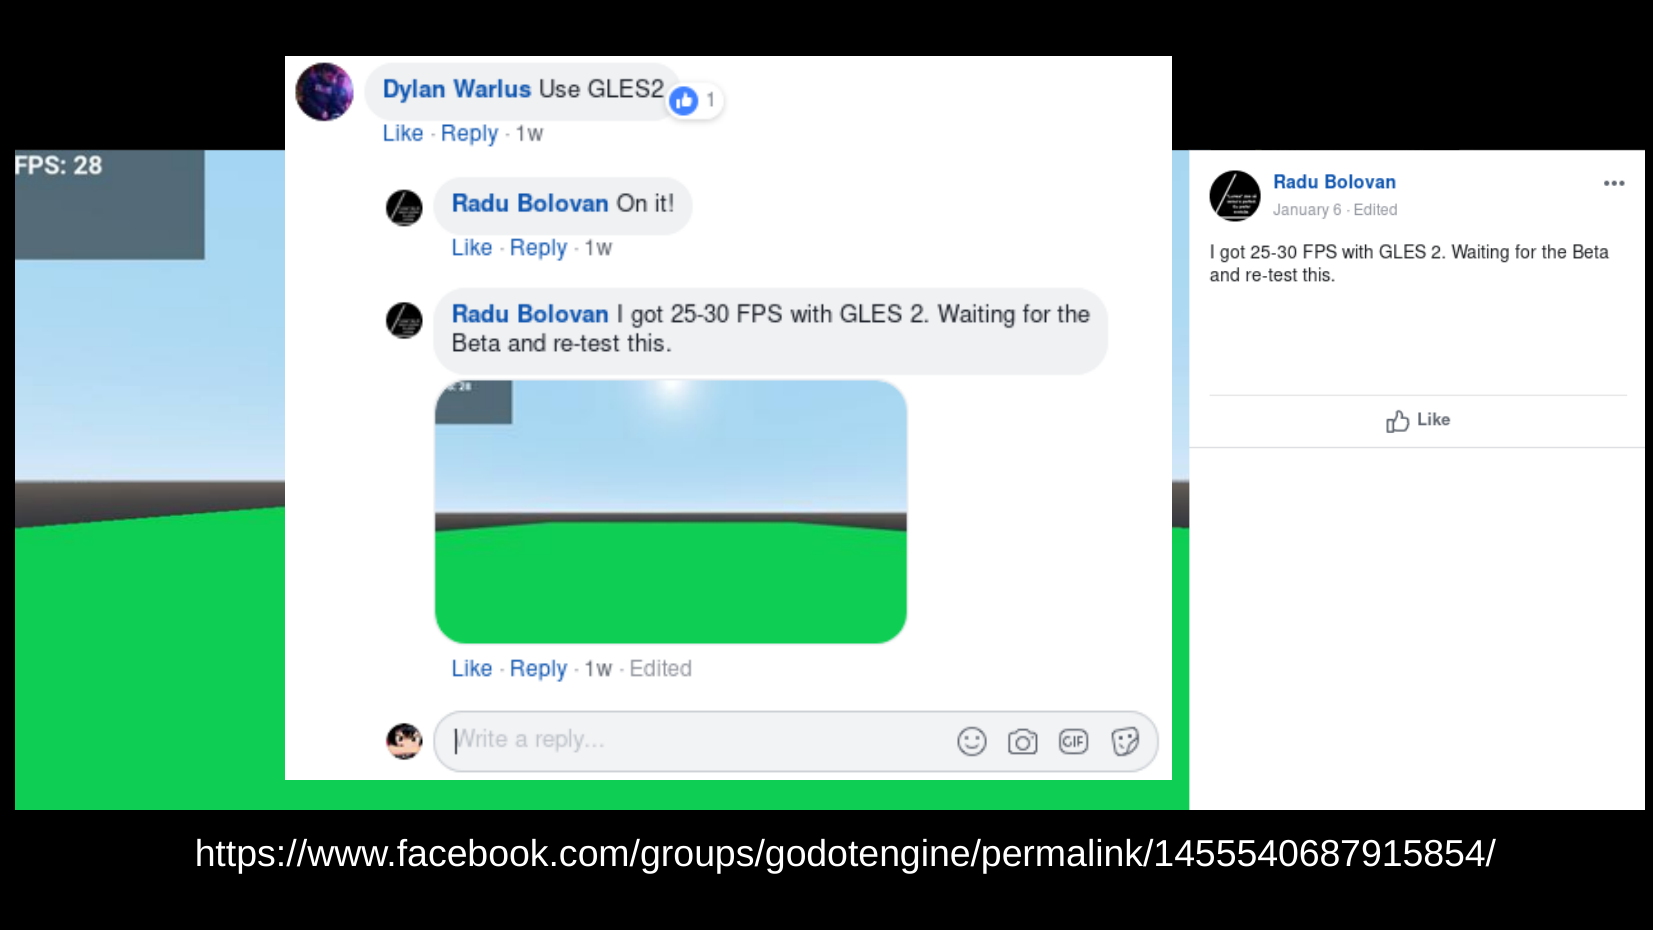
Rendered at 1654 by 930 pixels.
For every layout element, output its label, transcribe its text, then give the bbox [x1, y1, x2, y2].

picture [15, 56, 1645, 811]
text_box https://www.facebook.com/groups/godotengine/permalink/1455540687915854/ [180, 825, 1512, 882]
